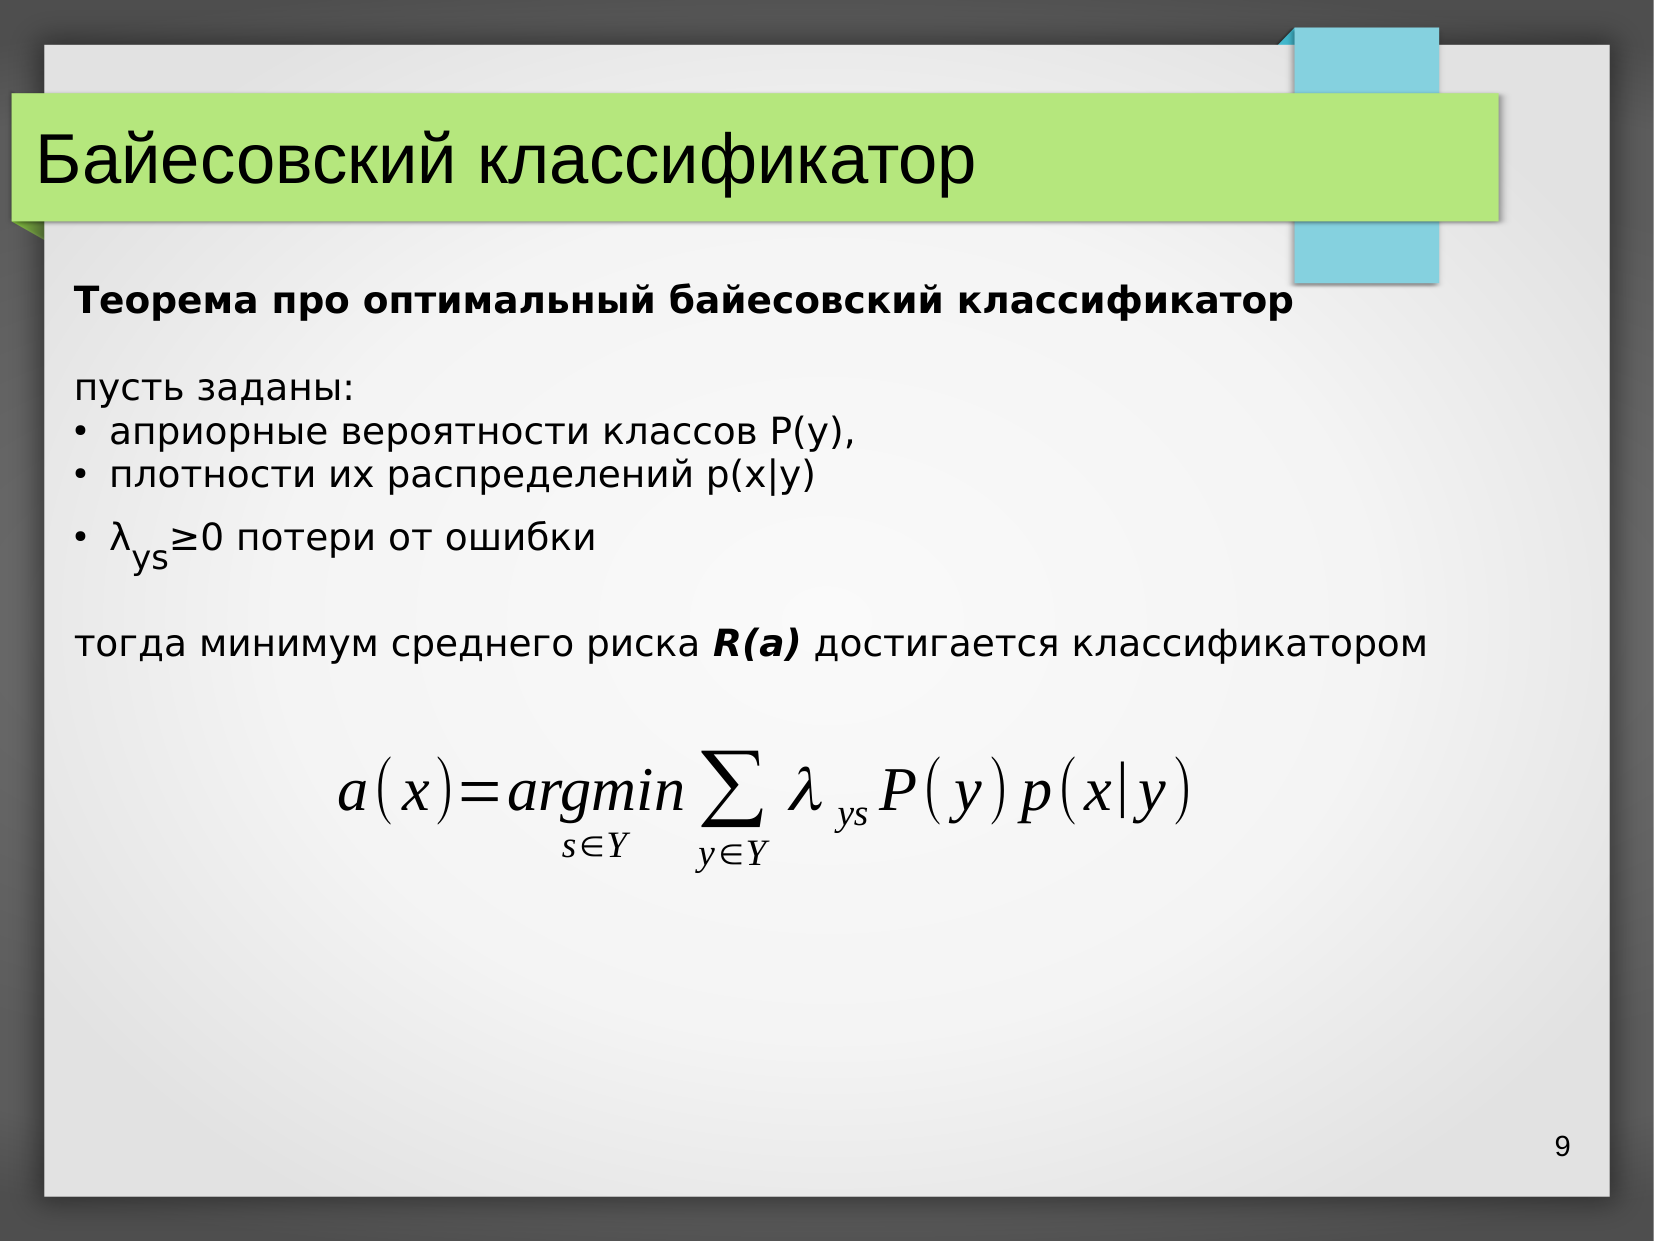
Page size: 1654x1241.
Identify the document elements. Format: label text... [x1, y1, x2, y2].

title Байесовский классификатор [35, 118, 1489, 199]
picture [0, 0, 1654, 1241]
text_box Теорема про оптимальный байесовский классификатор пусть заданы: априорные вероятности классов P(y), плотности их распределений p(x|y) λys≥0 потери от ошибки тогда минимум среднего риска R(a) достигается классификатором [59, 271, 1607, 686]
chart [330, 746, 1201, 875]
